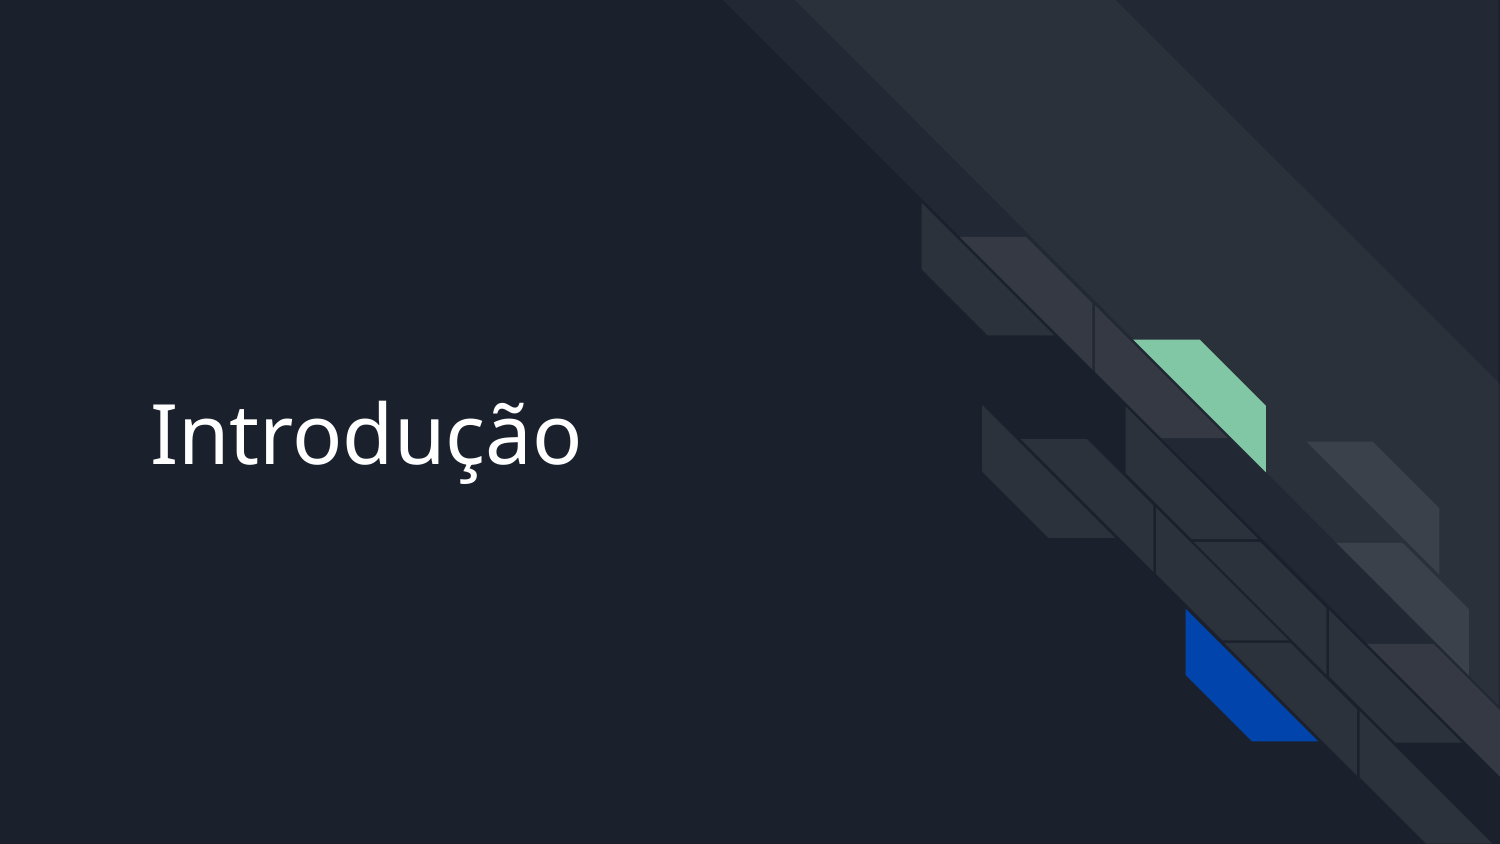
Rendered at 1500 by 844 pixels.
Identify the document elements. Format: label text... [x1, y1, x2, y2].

title Introdução [135, 336, 888, 526]
